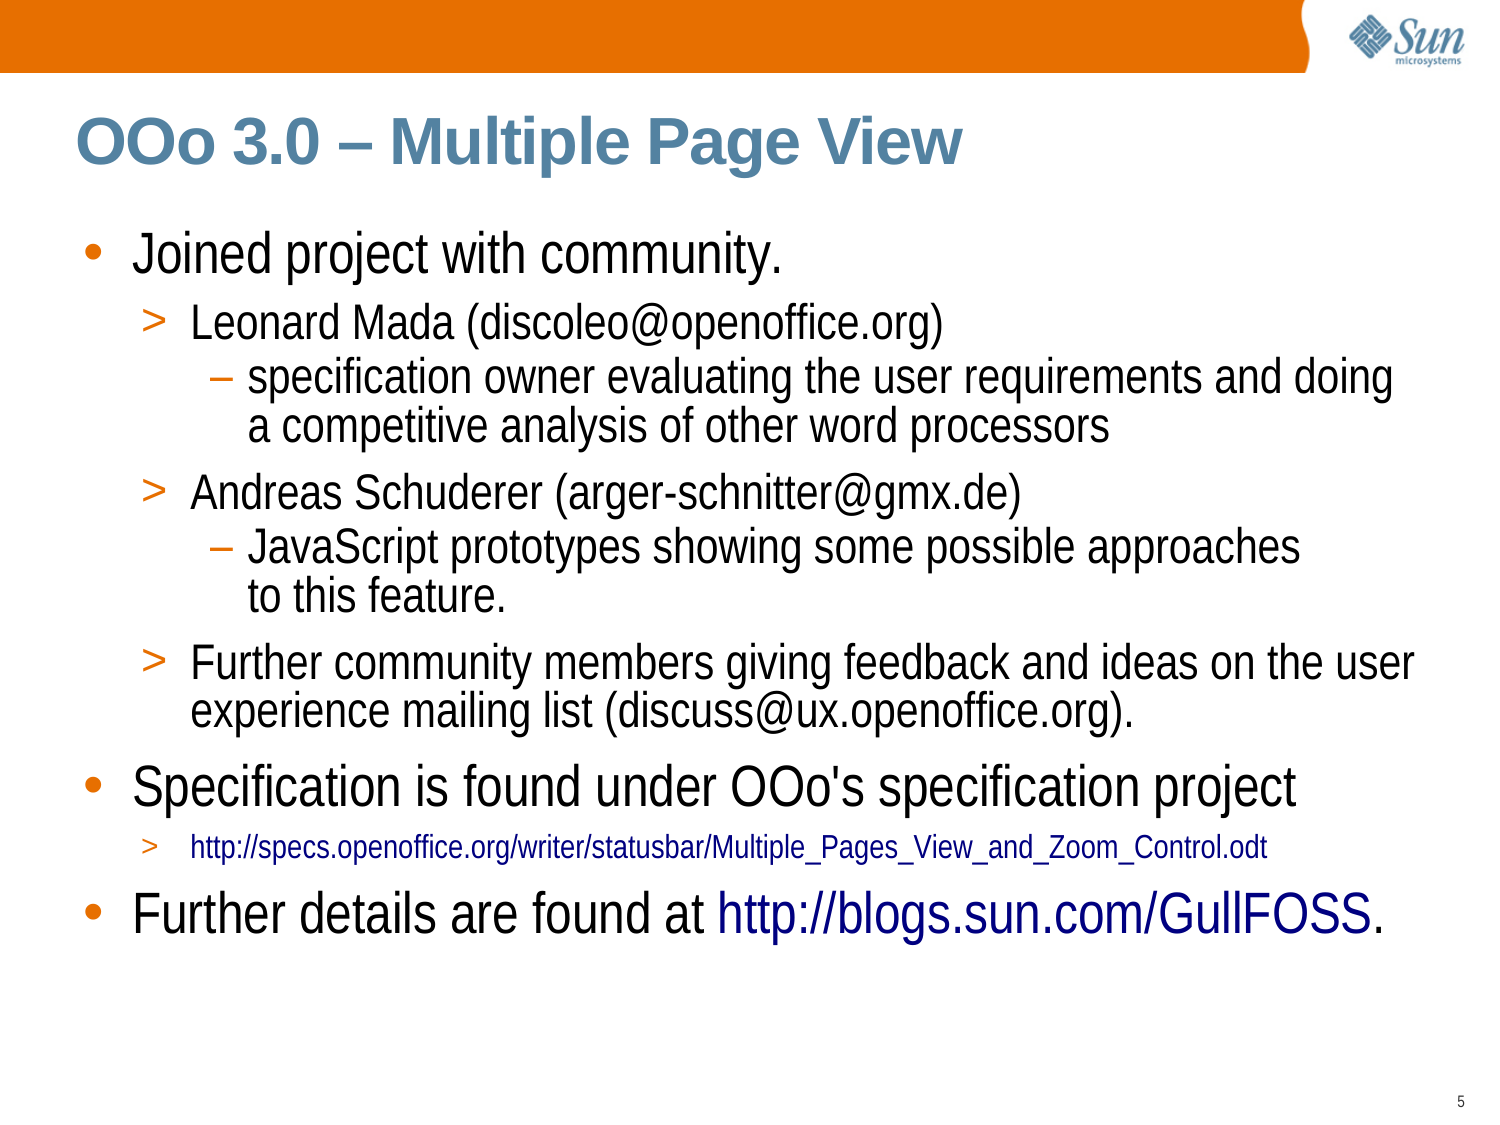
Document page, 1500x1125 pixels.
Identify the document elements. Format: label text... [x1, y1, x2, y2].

title OOo 3.0 – Multiple Page View [75, 111, 1437, 215]
list Joined project with community. Leonard Mada (discoleo@openoffice.org) specification owner evaluating the user requirements and doing a competitive analysis of other word processors Andreas Schuderer (arger-schnitter@gmx.de) JavaScript prototypes showing some possible approaches to this feature. Further community members giving feedback and ideas on the user experience mailing list (discuss@ux.openoffice.org). Specification is found under OOo's specification project http://specs.openoffice.org/writer/statusbar/Multiple_Pages_View_and_Zoom_Control.odt Further details are found at http://blogs.sun.com/GullFOSS. [64, 228, 1420, 1033]
picture [0, 0, 1500, 73]
